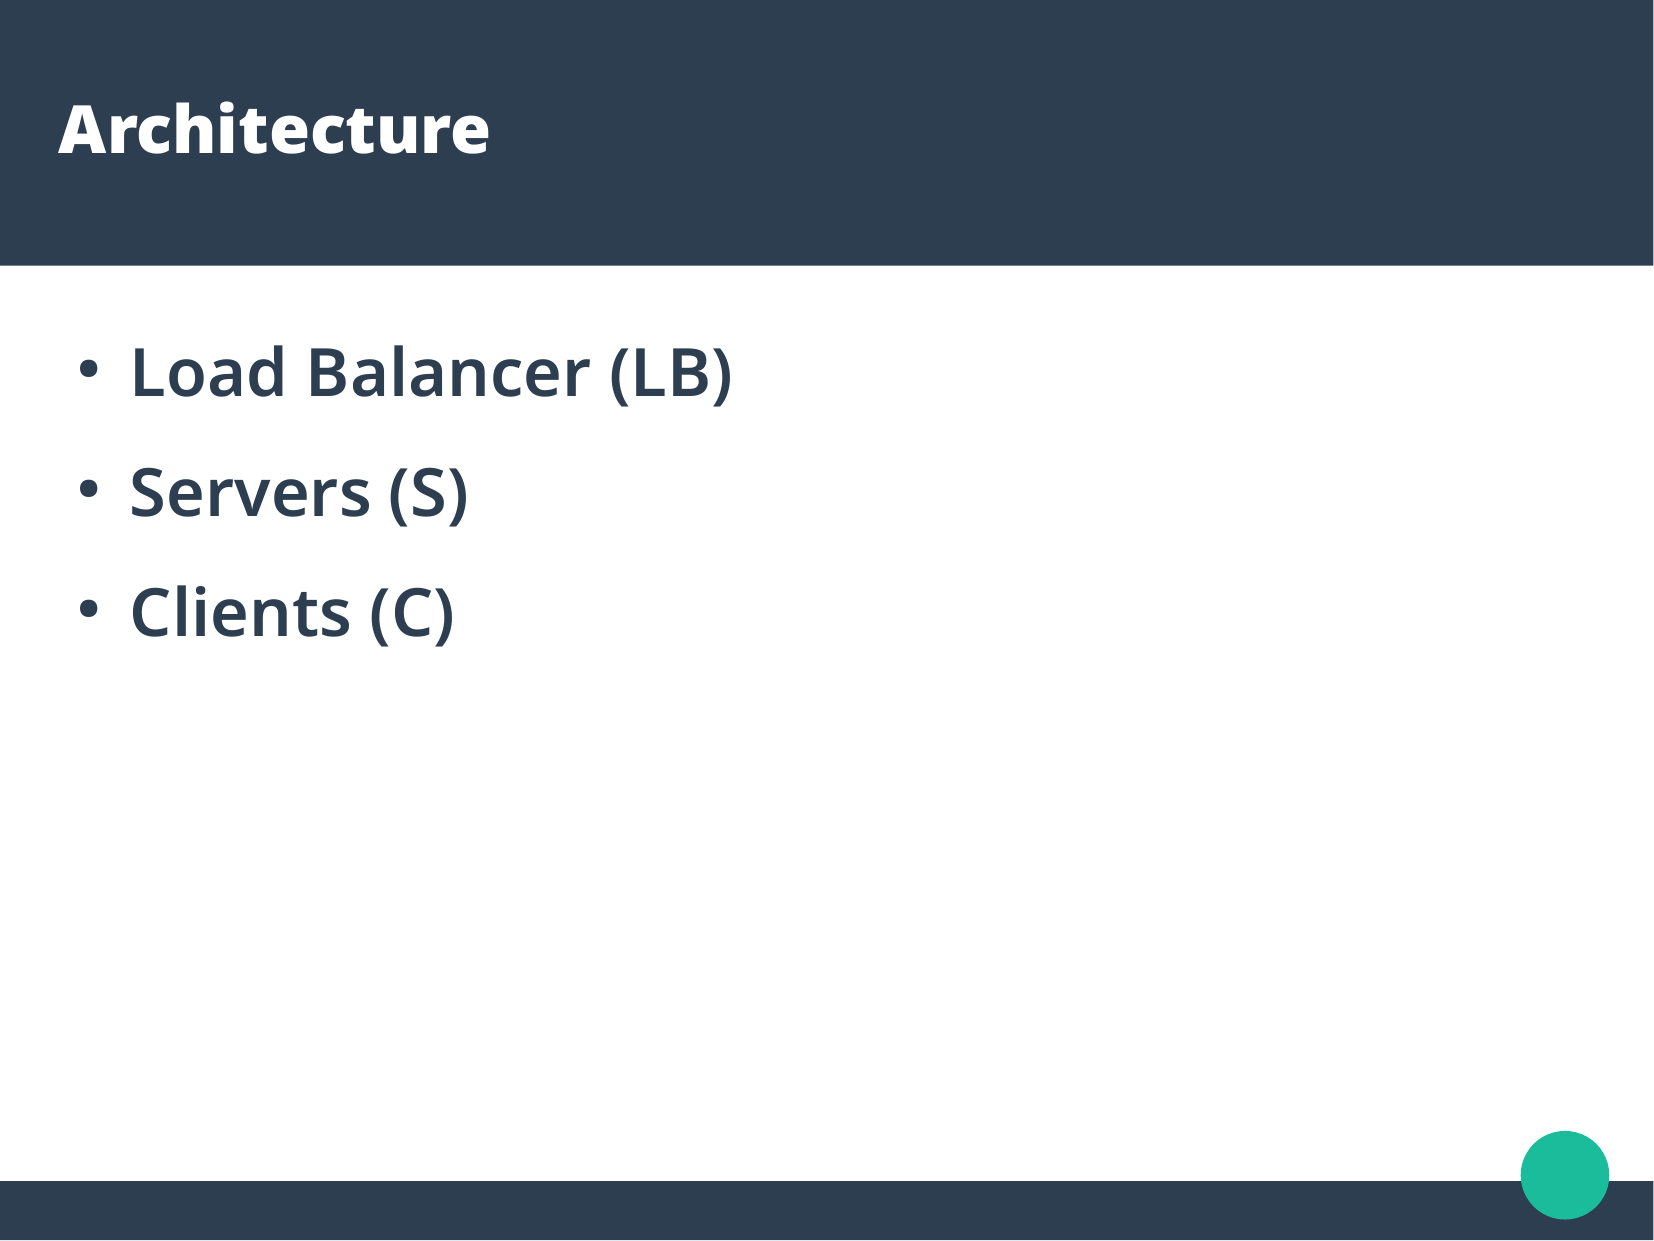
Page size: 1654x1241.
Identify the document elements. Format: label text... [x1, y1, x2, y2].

list Load Balancer (LB) Servers (S) Clients (C) [59, 324, 1595, 1152]
title Architecture [59, 49, 1595, 207]
